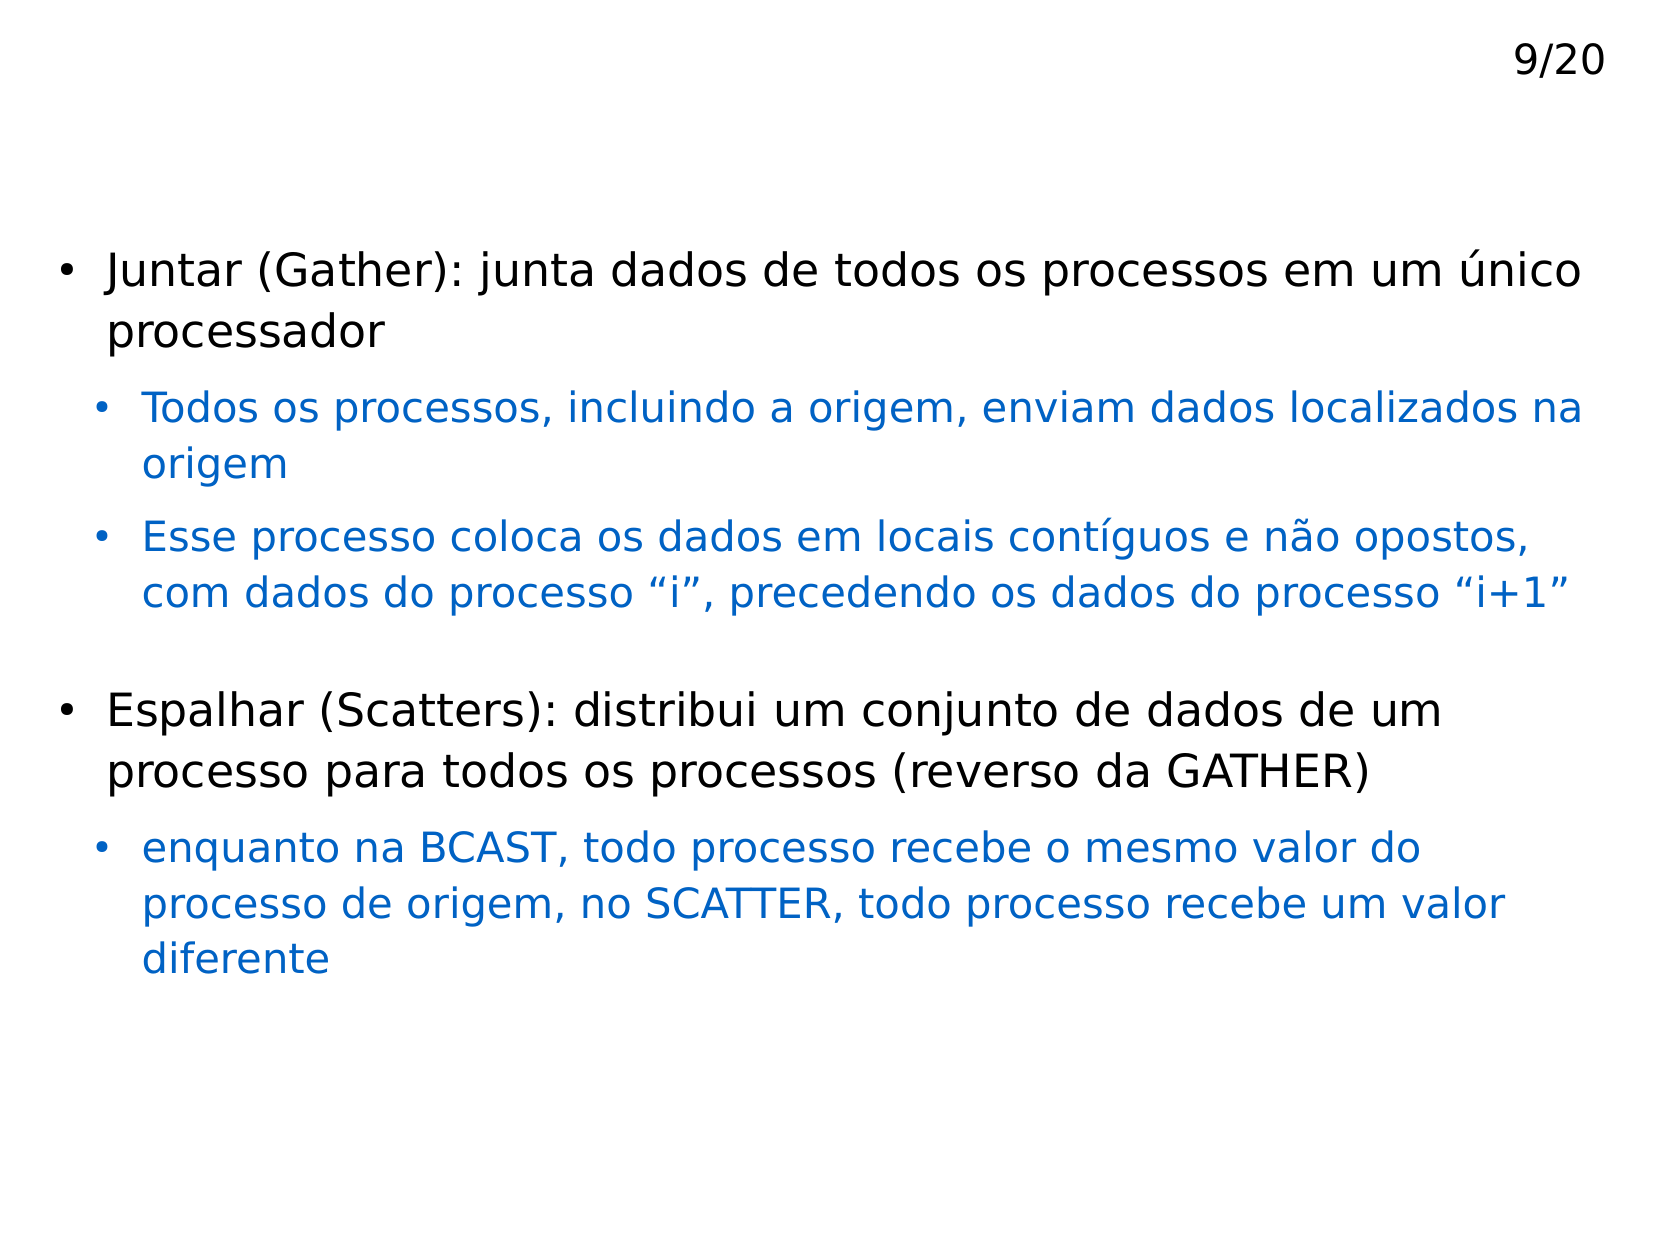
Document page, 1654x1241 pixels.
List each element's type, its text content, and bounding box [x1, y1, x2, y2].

list Juntar (Gather): junta dados de todos os processos em um único processador Todos os processos, incluindo a origem, enviam dados localizados na origem Esse processo coloca os dados em locais contíguos e não opostos, com dados do processo “i”, precedendo os dados do processo “i+1” Espalhar (Scatters): distribui um conjunto de dados de um processo para todos os processos (reverso da GATHER) enquanto na BCAST, todo processo recebe o mesmo valor do processo de origem, no SCATTER, todo processo recebe um valor diferente [59, 236, 1595, 1211]
